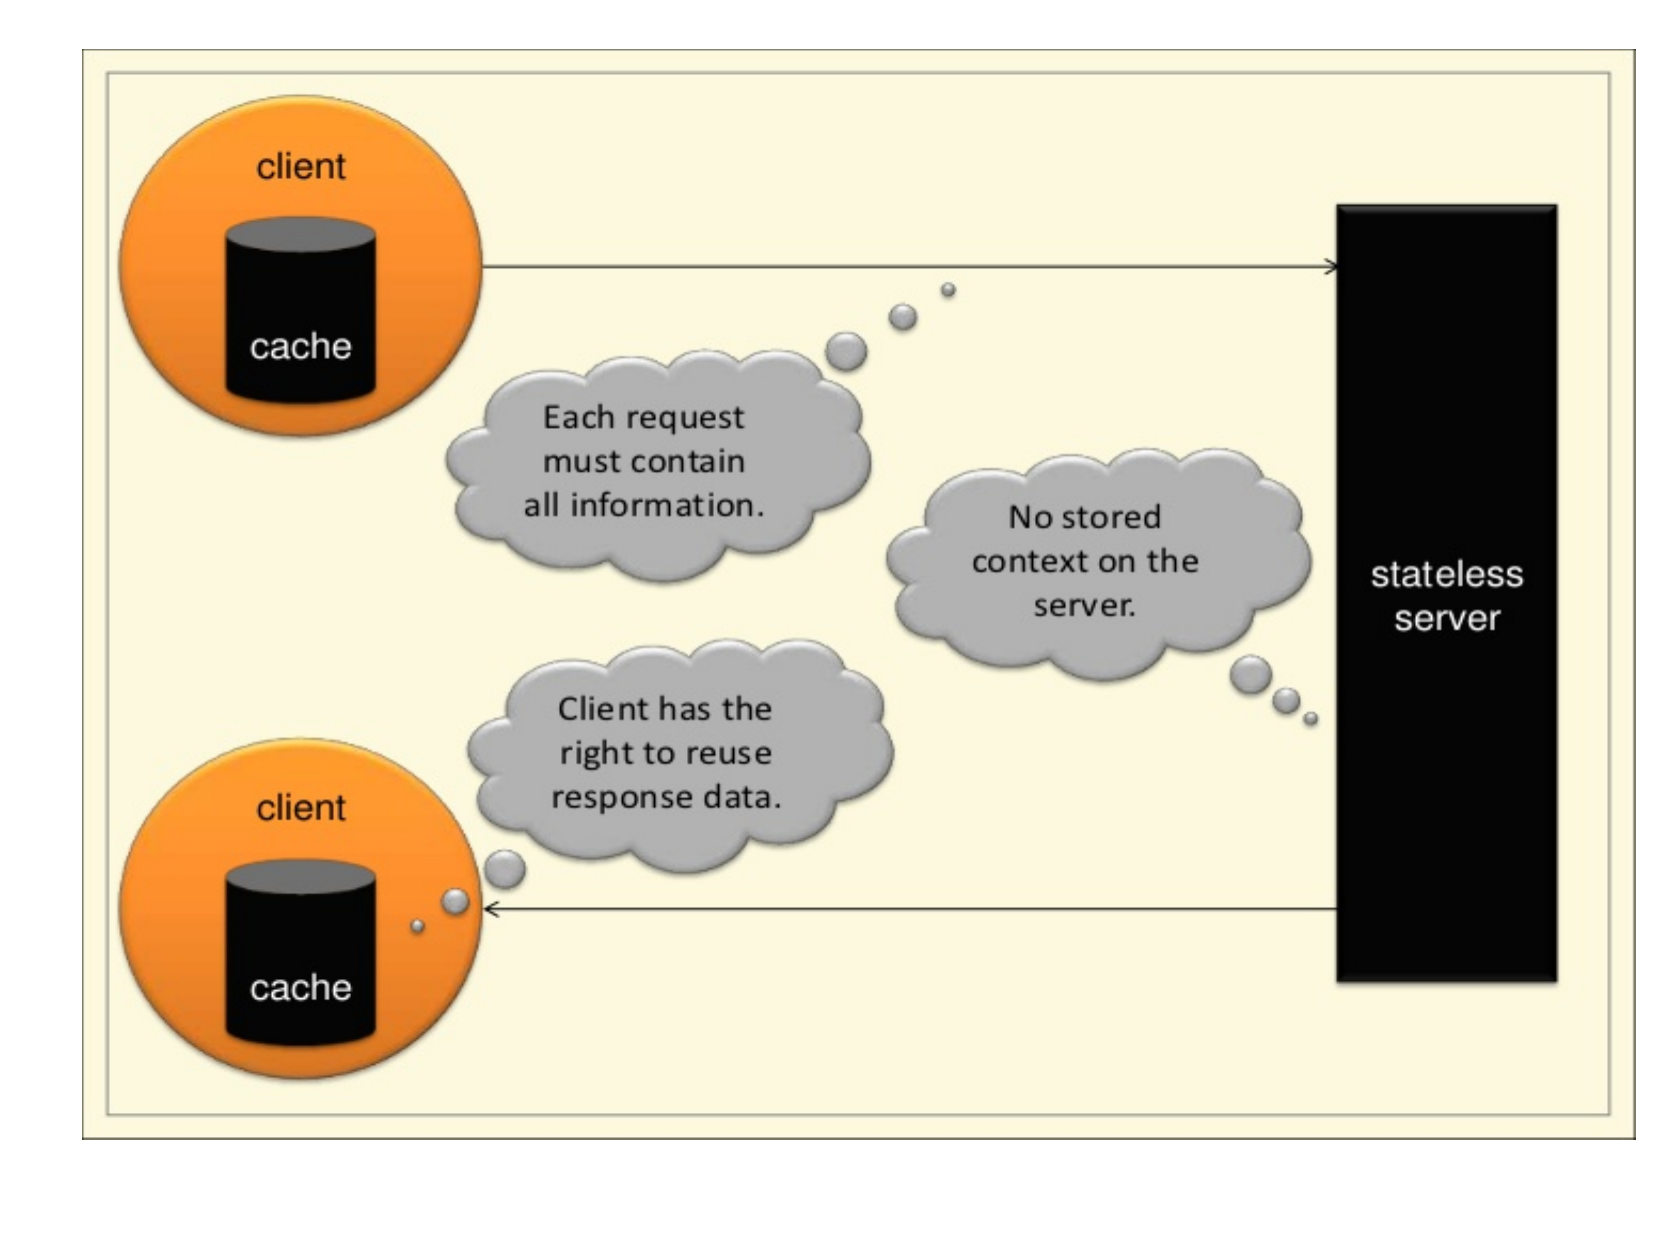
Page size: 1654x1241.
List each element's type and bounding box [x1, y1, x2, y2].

picture [82, 49, 1636, 1141]
